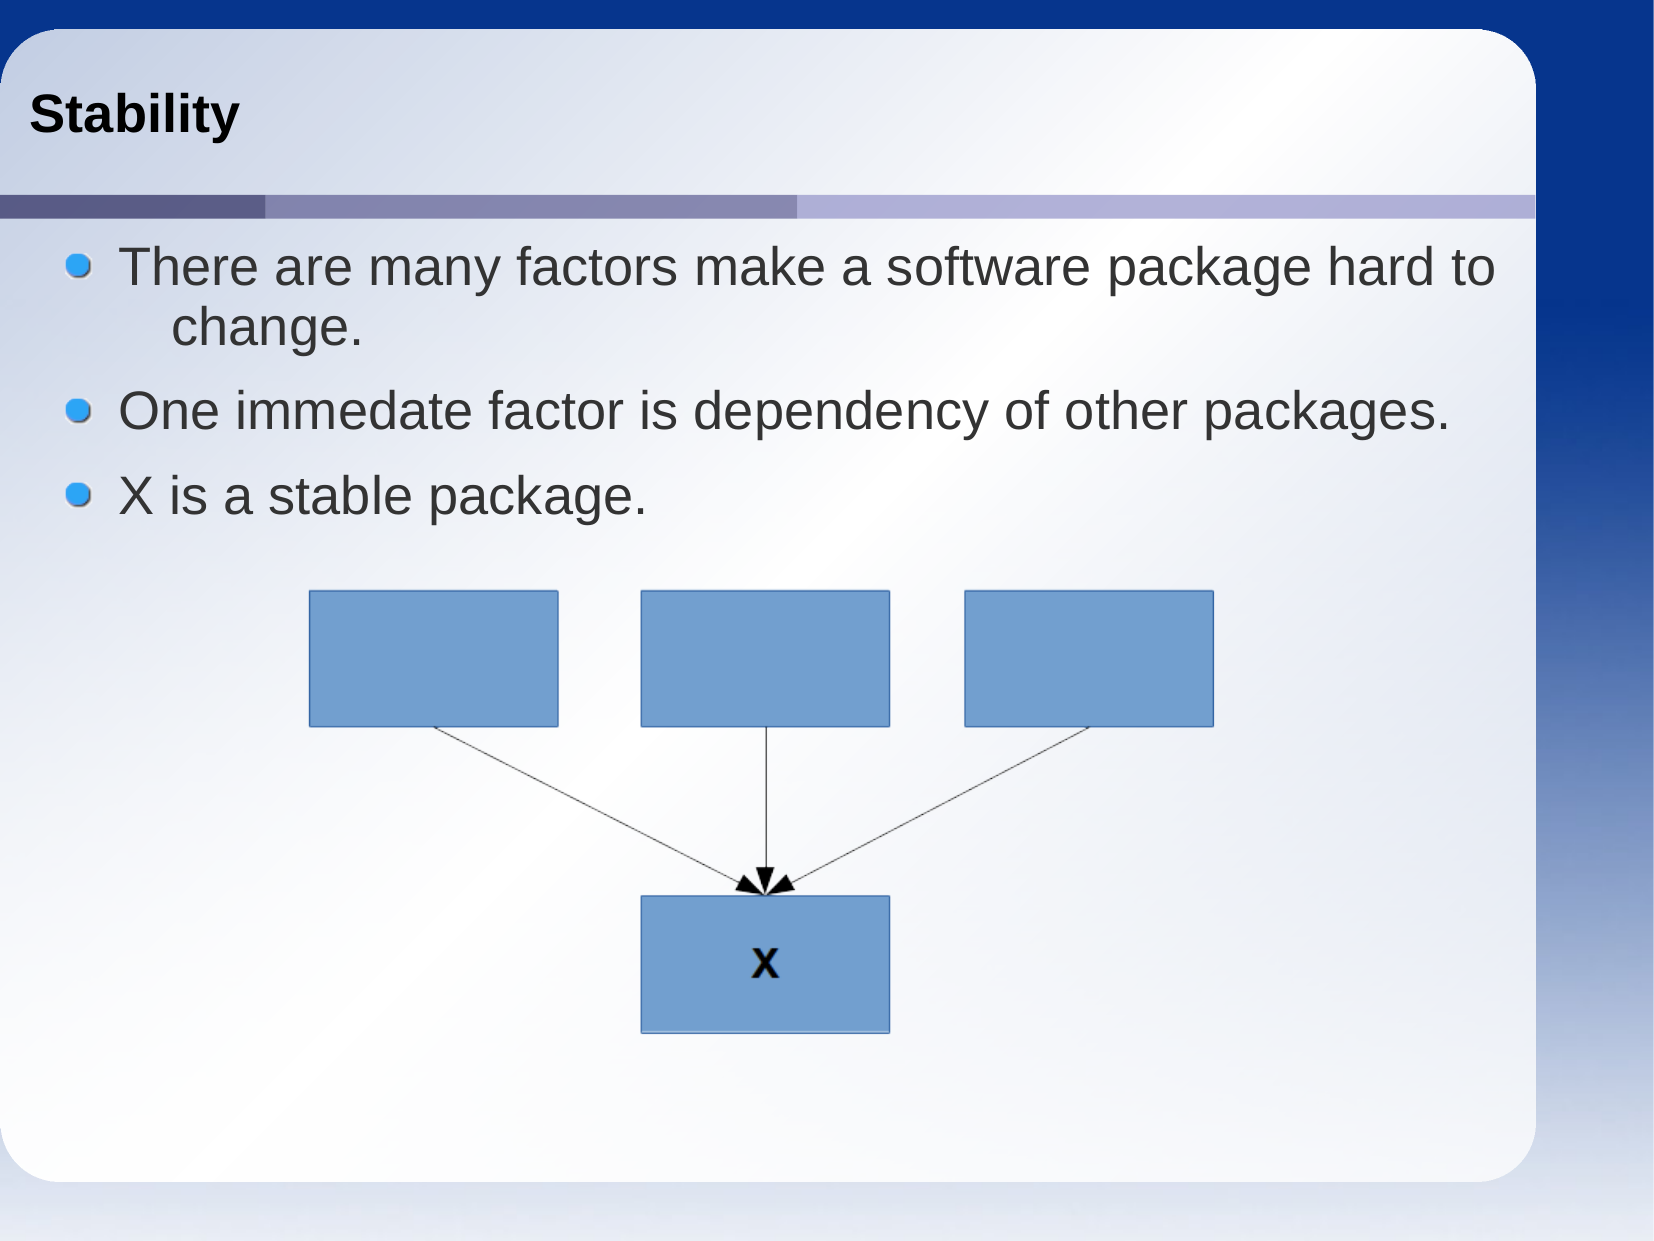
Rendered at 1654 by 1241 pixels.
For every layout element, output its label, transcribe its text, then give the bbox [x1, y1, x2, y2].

title Stability [29, 49, 1506, 178]
picture [248, 531, 1274, 1097]
picture [0, 0, 1654, 1241]
list There are many factors make a software package hard to change. One immedate factor is dependency of other packages. X is a stable package. [29, 236, 1506, 1152]
